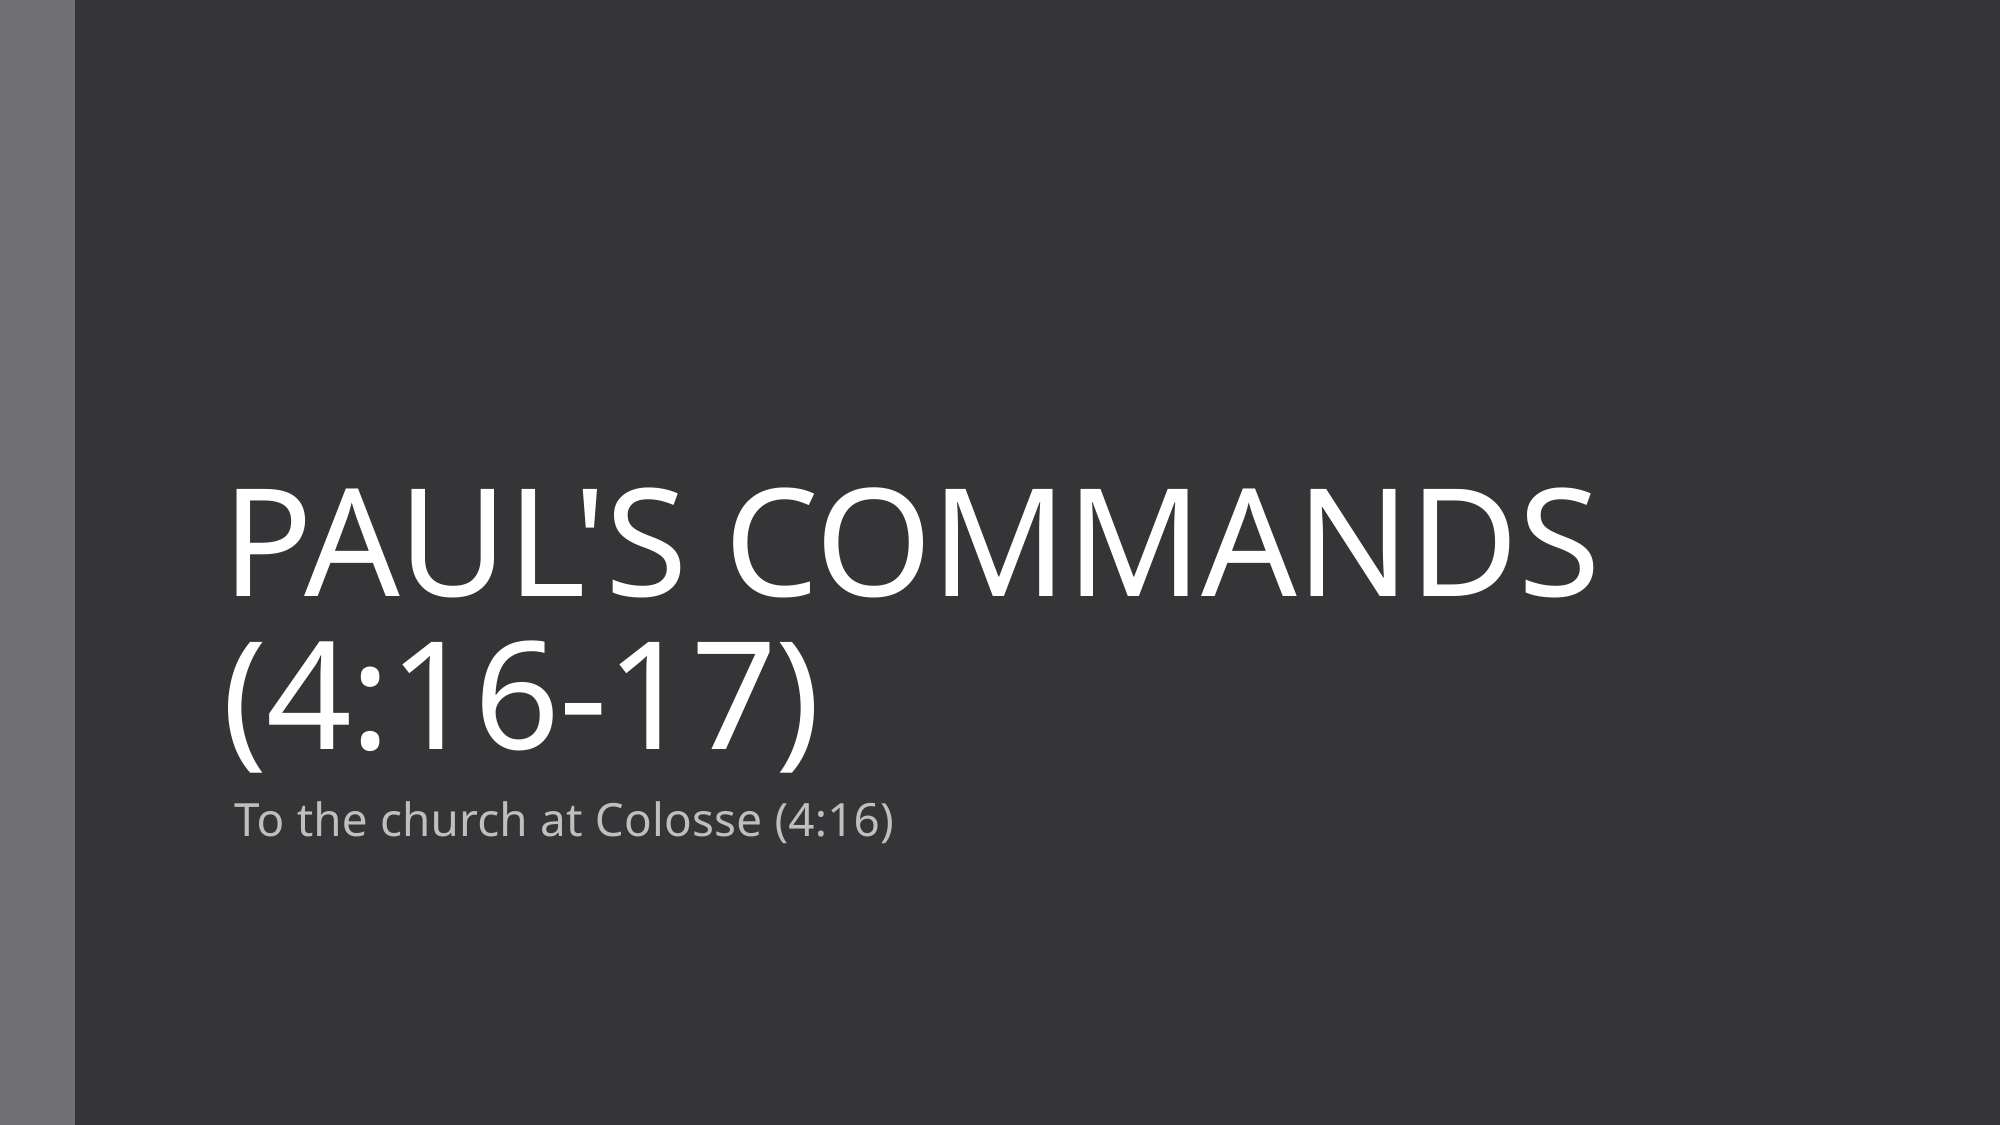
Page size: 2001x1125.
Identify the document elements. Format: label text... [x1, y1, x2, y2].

title PAUL'S COMMANDS (4:16-17) [206, 124, 1752, 787]
subtitle To the church at Colosse (4:16) [206, 787, 1752, 1066]
